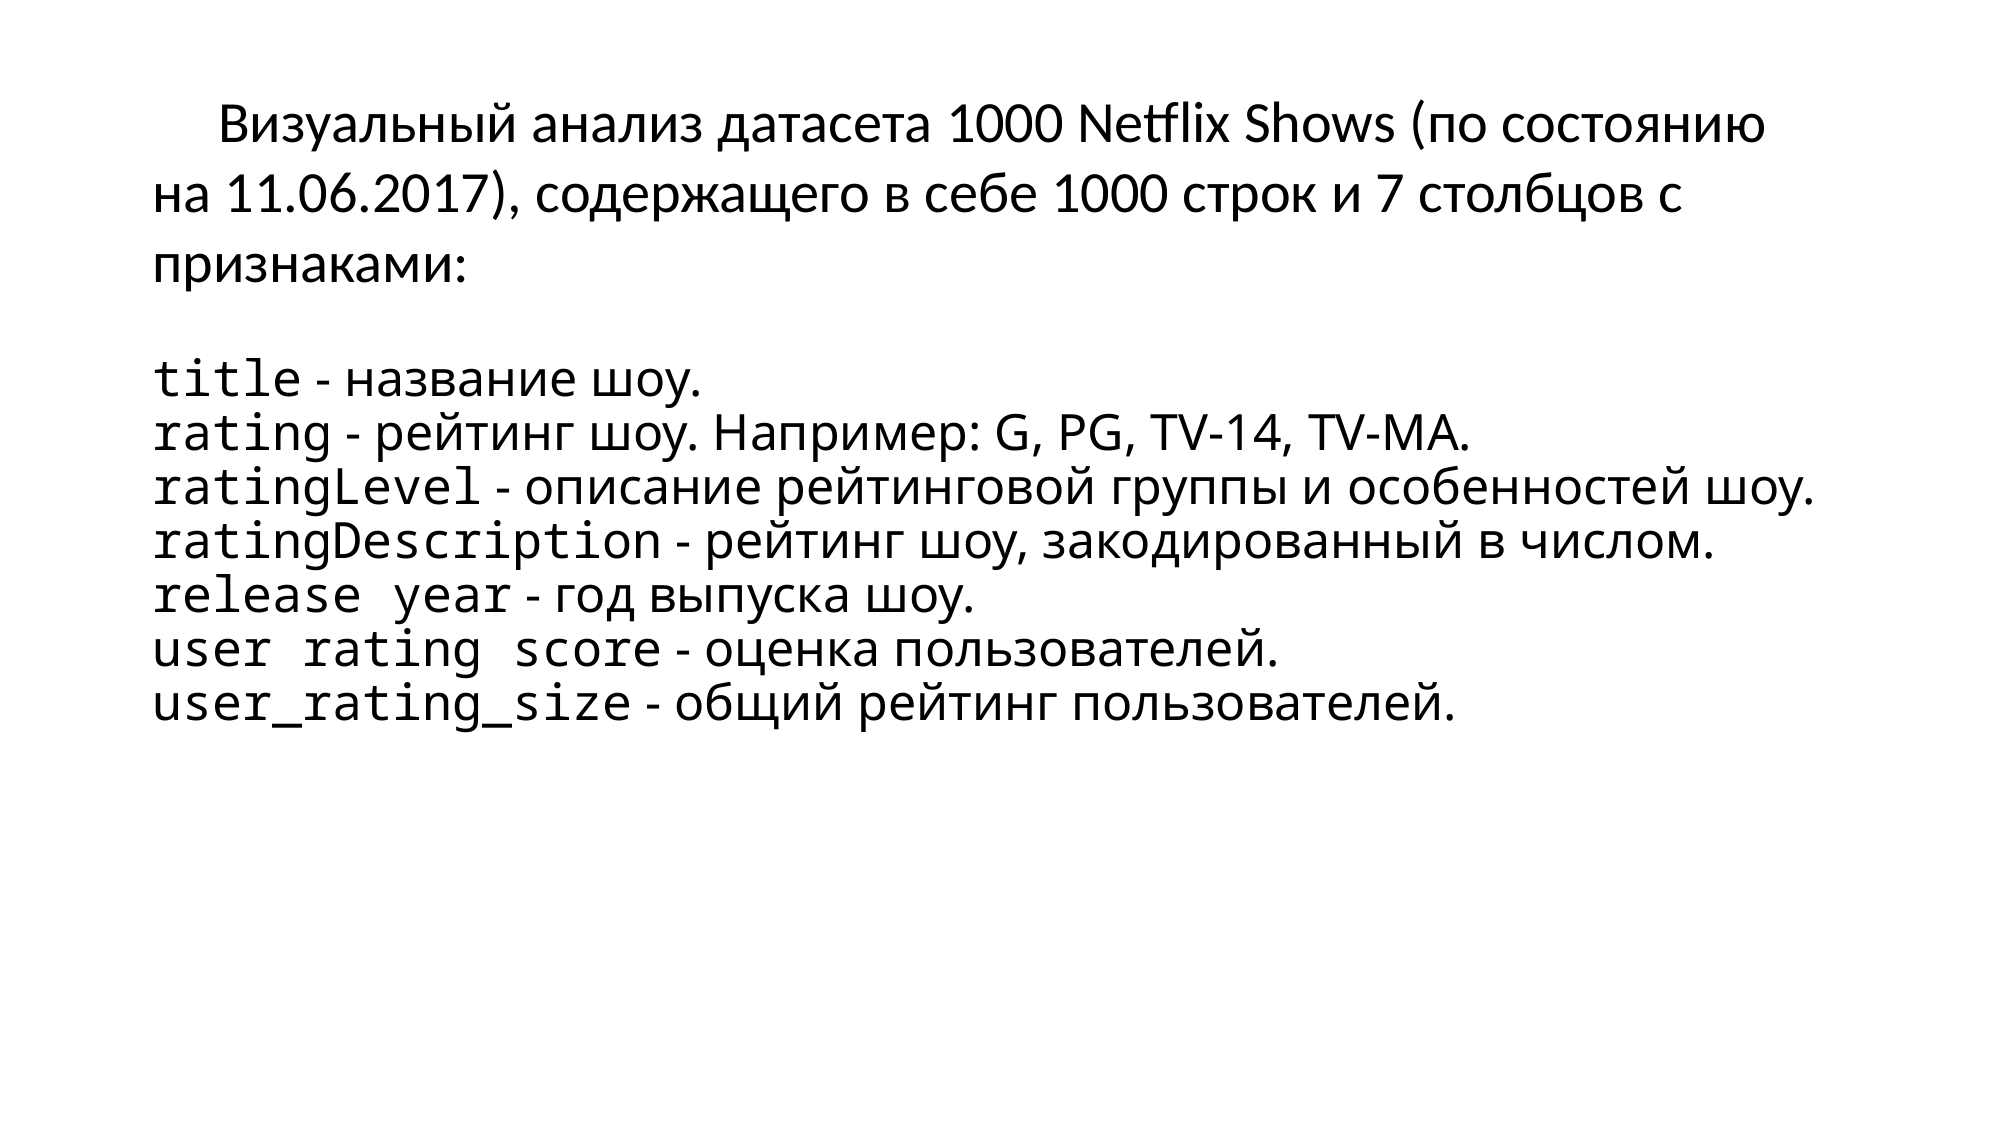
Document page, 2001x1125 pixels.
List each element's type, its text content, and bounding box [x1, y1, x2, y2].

text_box Визуальный анализ датасета 1000 Netflix Shows (по состоянию на 11.06.2017), содержащего в себе 1000 строк и 7 столбцов с признаками: [137, 76, 1853, 302]
title title - название шоу. rating - рейтинг шоу. Например: G, PG, TV-14, TV-MA. ratingLevel - описание рейтинговой группы и особенностей шоу. ratingDescription - рейтинг шоу, закодированный в числом. release year - год выпуска шоу. user rating score - оценка пользователей. user_rating_size - общий рейтинг пользователей. [137, 341, 1863, 858]
